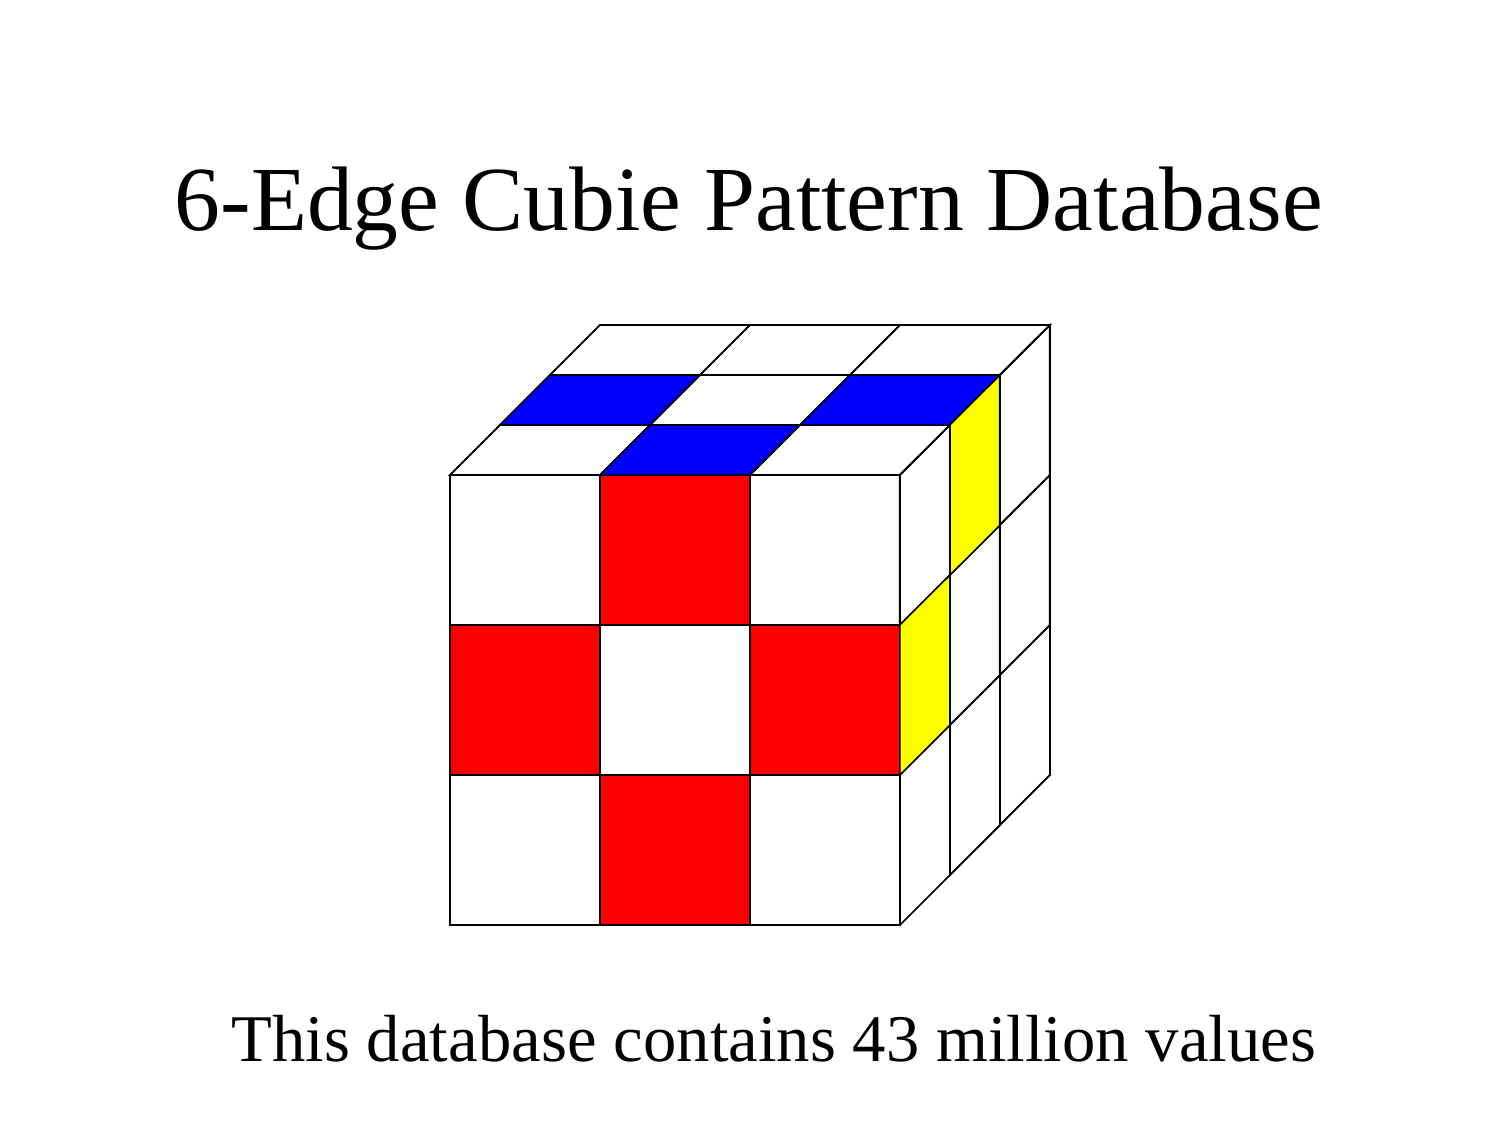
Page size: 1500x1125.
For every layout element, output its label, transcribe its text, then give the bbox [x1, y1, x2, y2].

text_box [600, 376, 998, 775]
text_box [450, 624, 599, 774]
text_box [600, 776, 749, 925]
title 6-Edge Cubie Pattern Database [112, 99, 1388, 288]
text_box [501, 376, 696, 424]
text_box This database contains 43 million values [174, 987, 1376, 1083]
